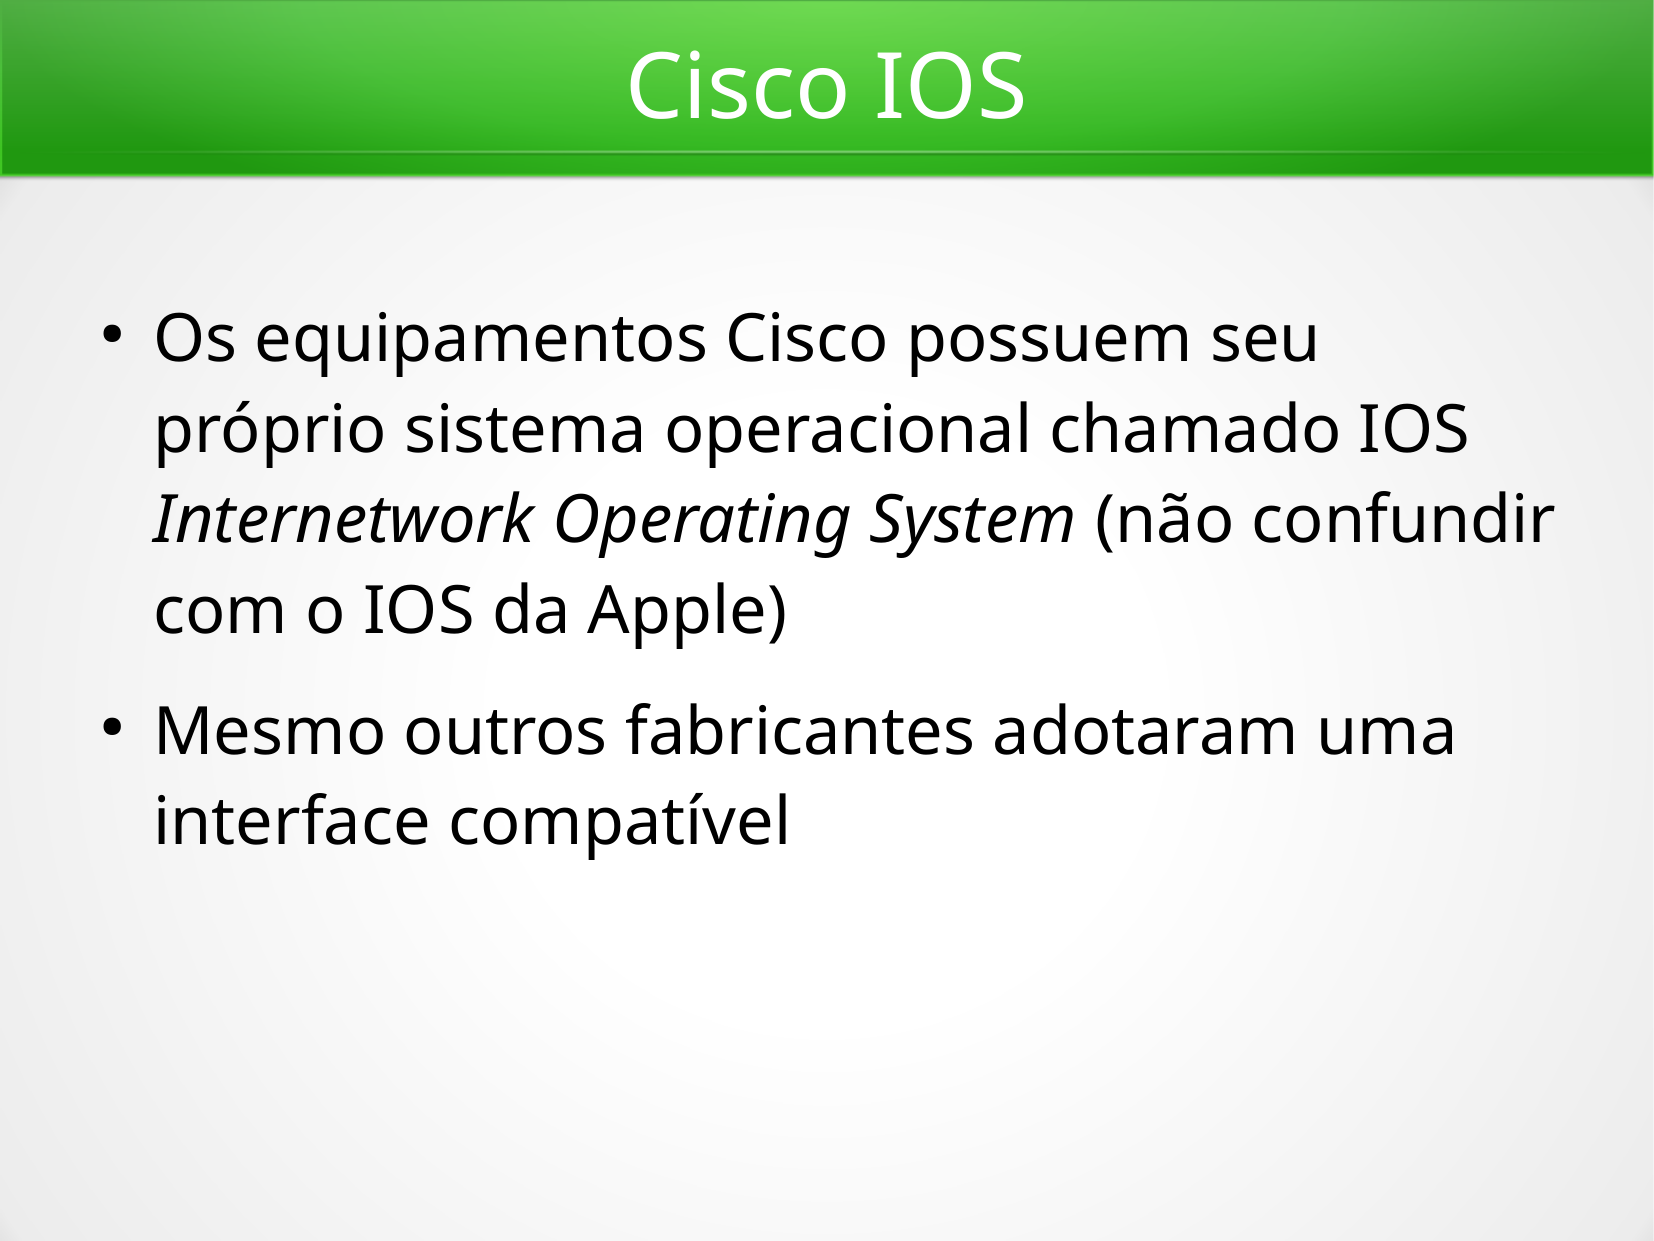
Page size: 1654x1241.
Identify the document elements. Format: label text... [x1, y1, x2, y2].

picture [0, 0, 1654, 1241]
title Cisco IOS [82, 11, 1571, 154]
list Os equipamentos Cisco possuem seu próprio sistema operacional chamado IOS Internetwork Operating System (não confundir com o IOS da Apple) Mesmo outros fabricantes adotaram uma interface compatível [82, 290, 1571, 1010]
